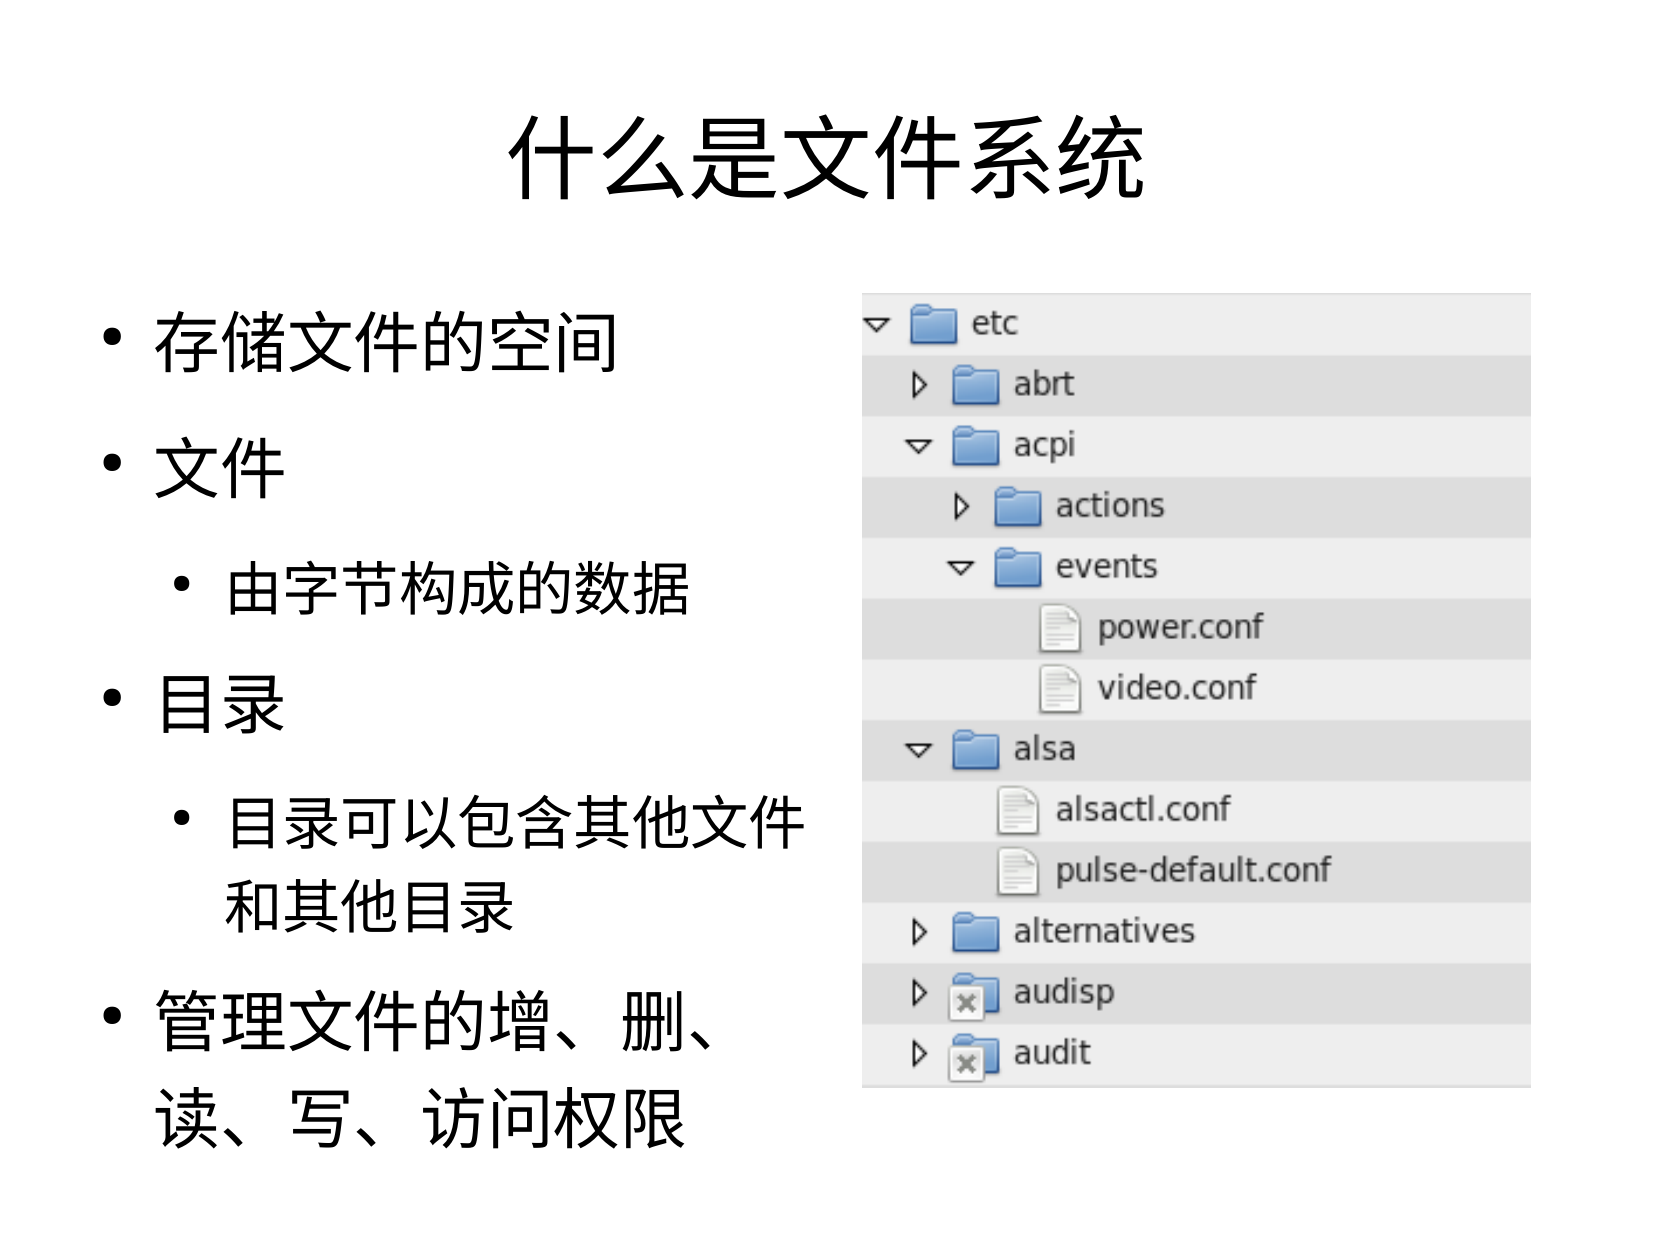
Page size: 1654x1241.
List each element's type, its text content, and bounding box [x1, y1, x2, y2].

list 存储文件的空间 文件 由字节构成的数据 目录 目录可以包含其他文件和其他目录 管理文件的增、删、读、写、访问权限 [82, 290, 809, 1109]
picture [862, 293, 1531, 1088]
title 什么是文件系统 [82, 49, 1571, 257]
